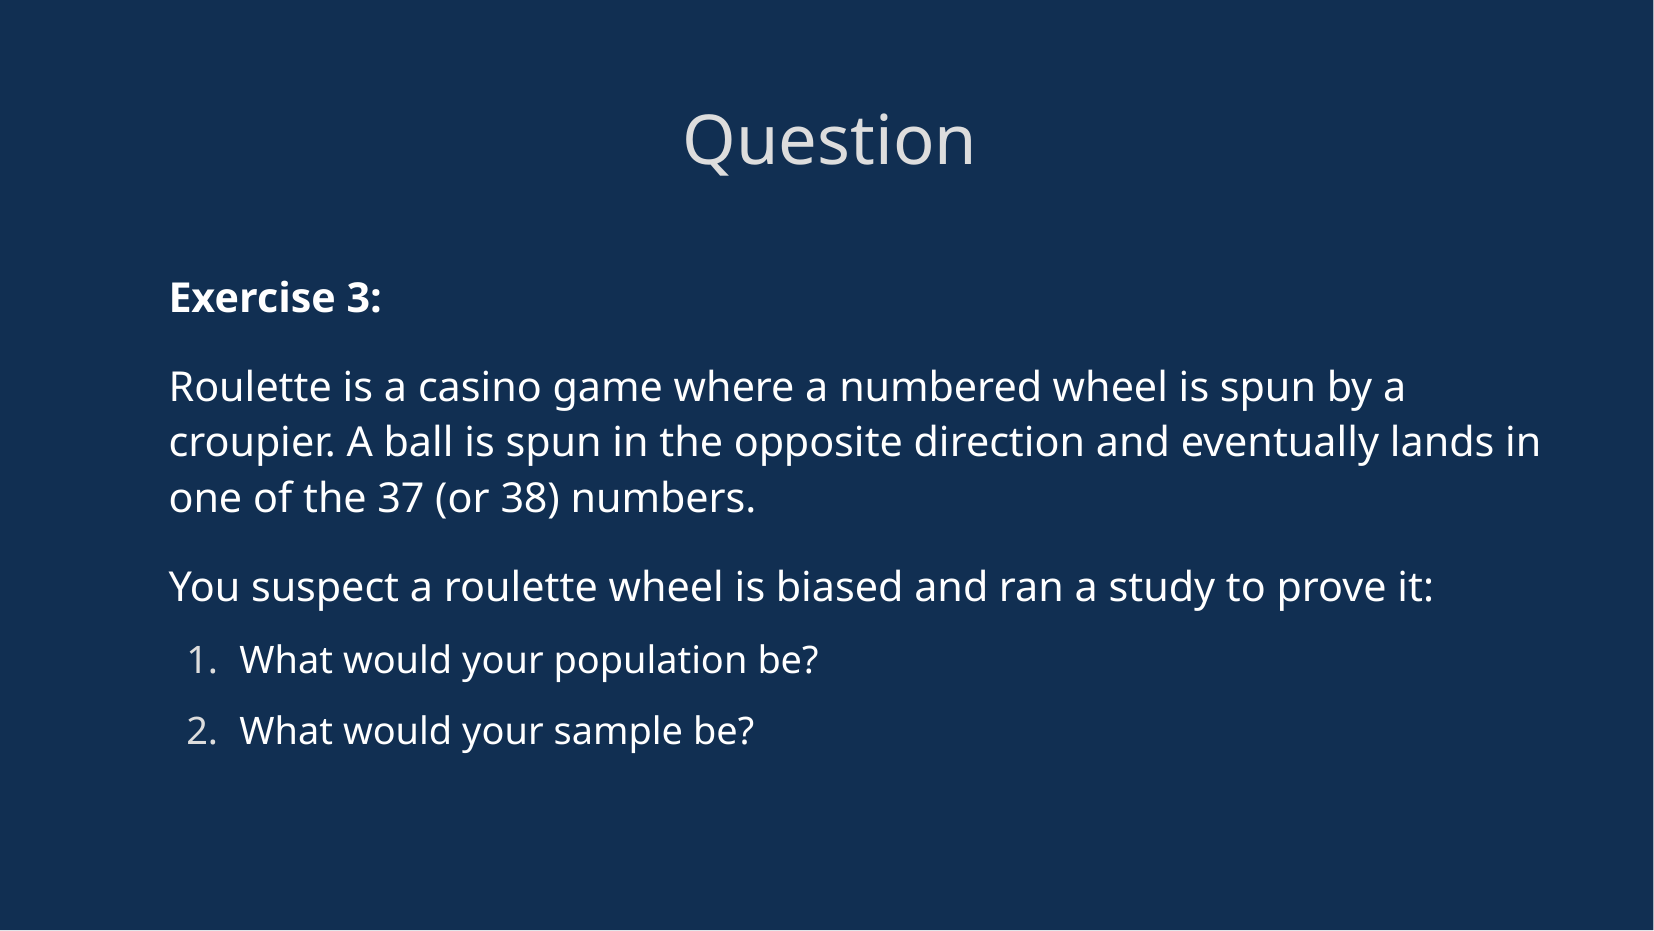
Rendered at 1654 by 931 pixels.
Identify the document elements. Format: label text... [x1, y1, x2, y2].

title Question [97, 56, 1563, 220]
list Exercise 3: Roulette is a casino game where a numbered wheel is spun by a croupier. A ball is spun in the opposite direction and eventually lands in one of the 37 (or 38) numbers. You suspect a roulette wheel is biased and ran a study to prove it: What would your population be? What would your sample be? [97, 268, 1563, 806]
